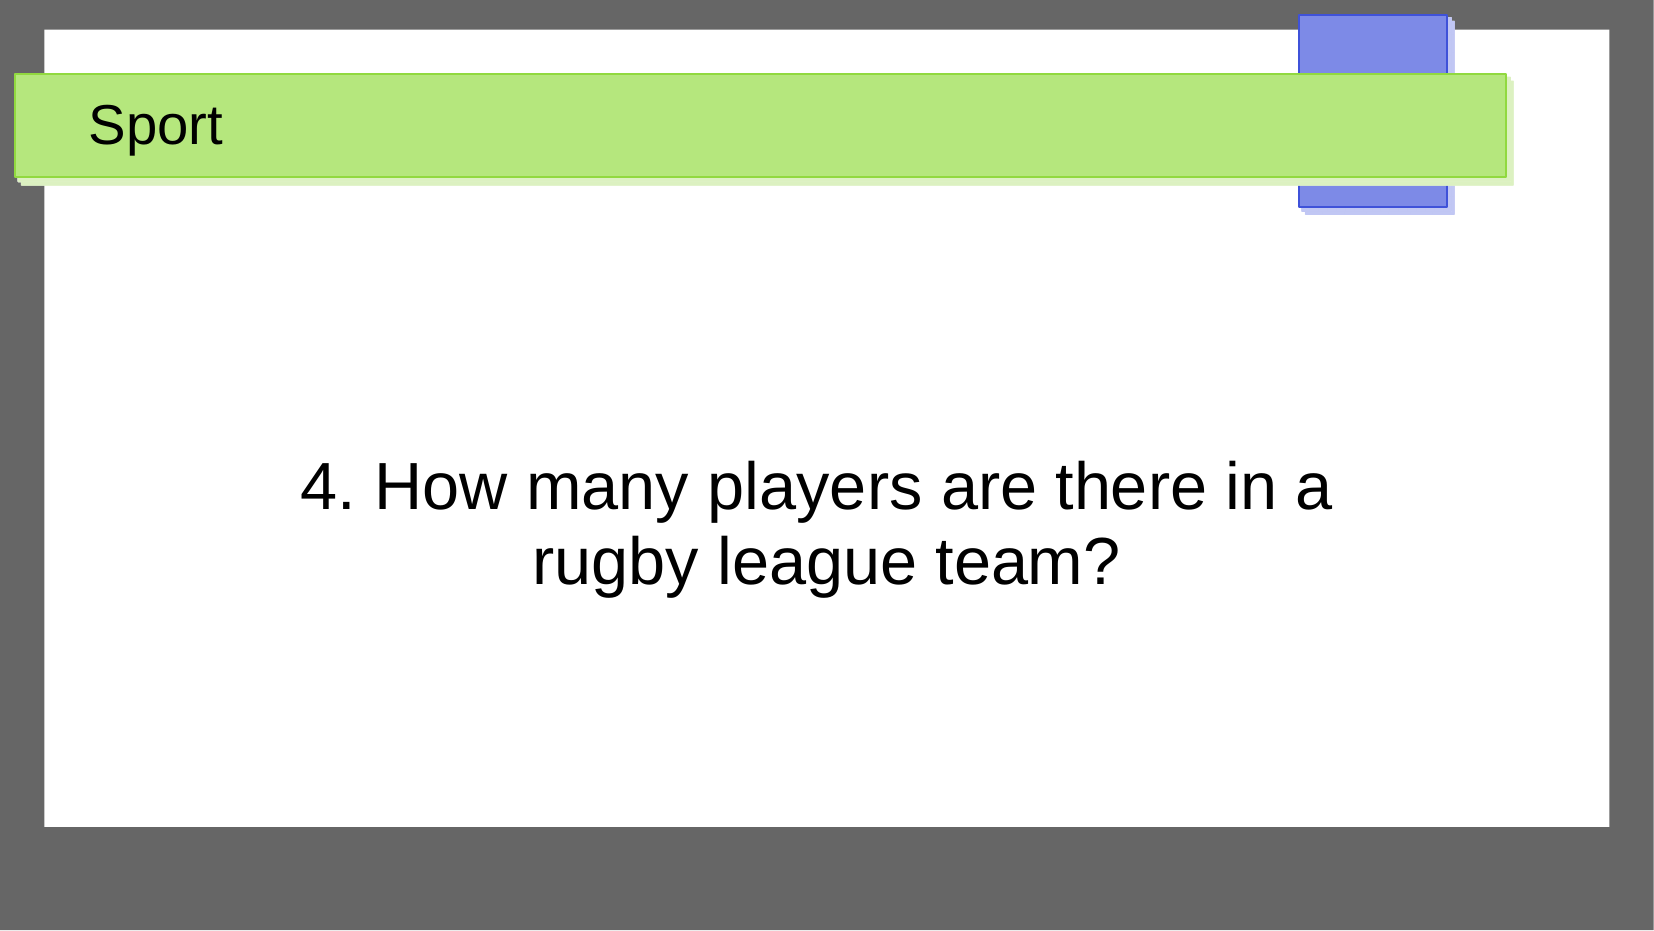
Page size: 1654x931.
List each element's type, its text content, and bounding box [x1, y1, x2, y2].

text_box 4. How many players are there in a rugby league team? [88, 236, 1565, 813]
title Sport [88, 73, 1506, 178]
